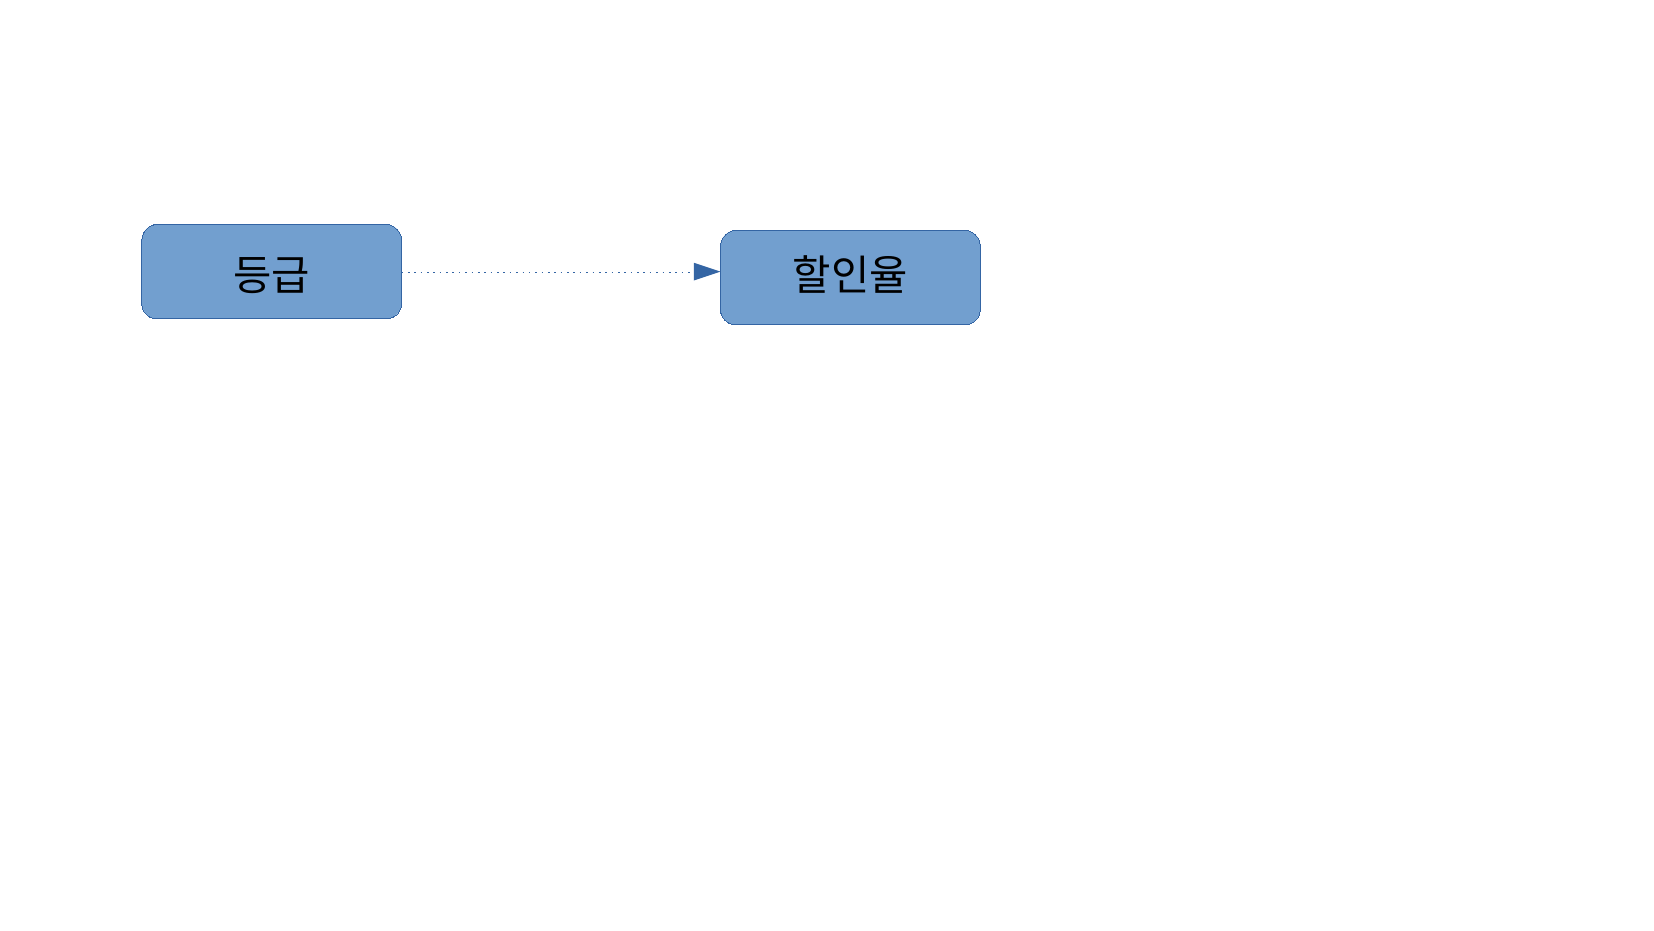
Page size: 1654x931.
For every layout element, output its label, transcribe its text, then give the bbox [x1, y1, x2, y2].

text_box 등급 [189, 248, 355, 296]
text_box [141, 224, 402, 319]
text_box 할인율 [767, 248, 934, 296]
text_box [720, 230, 981, 325]
